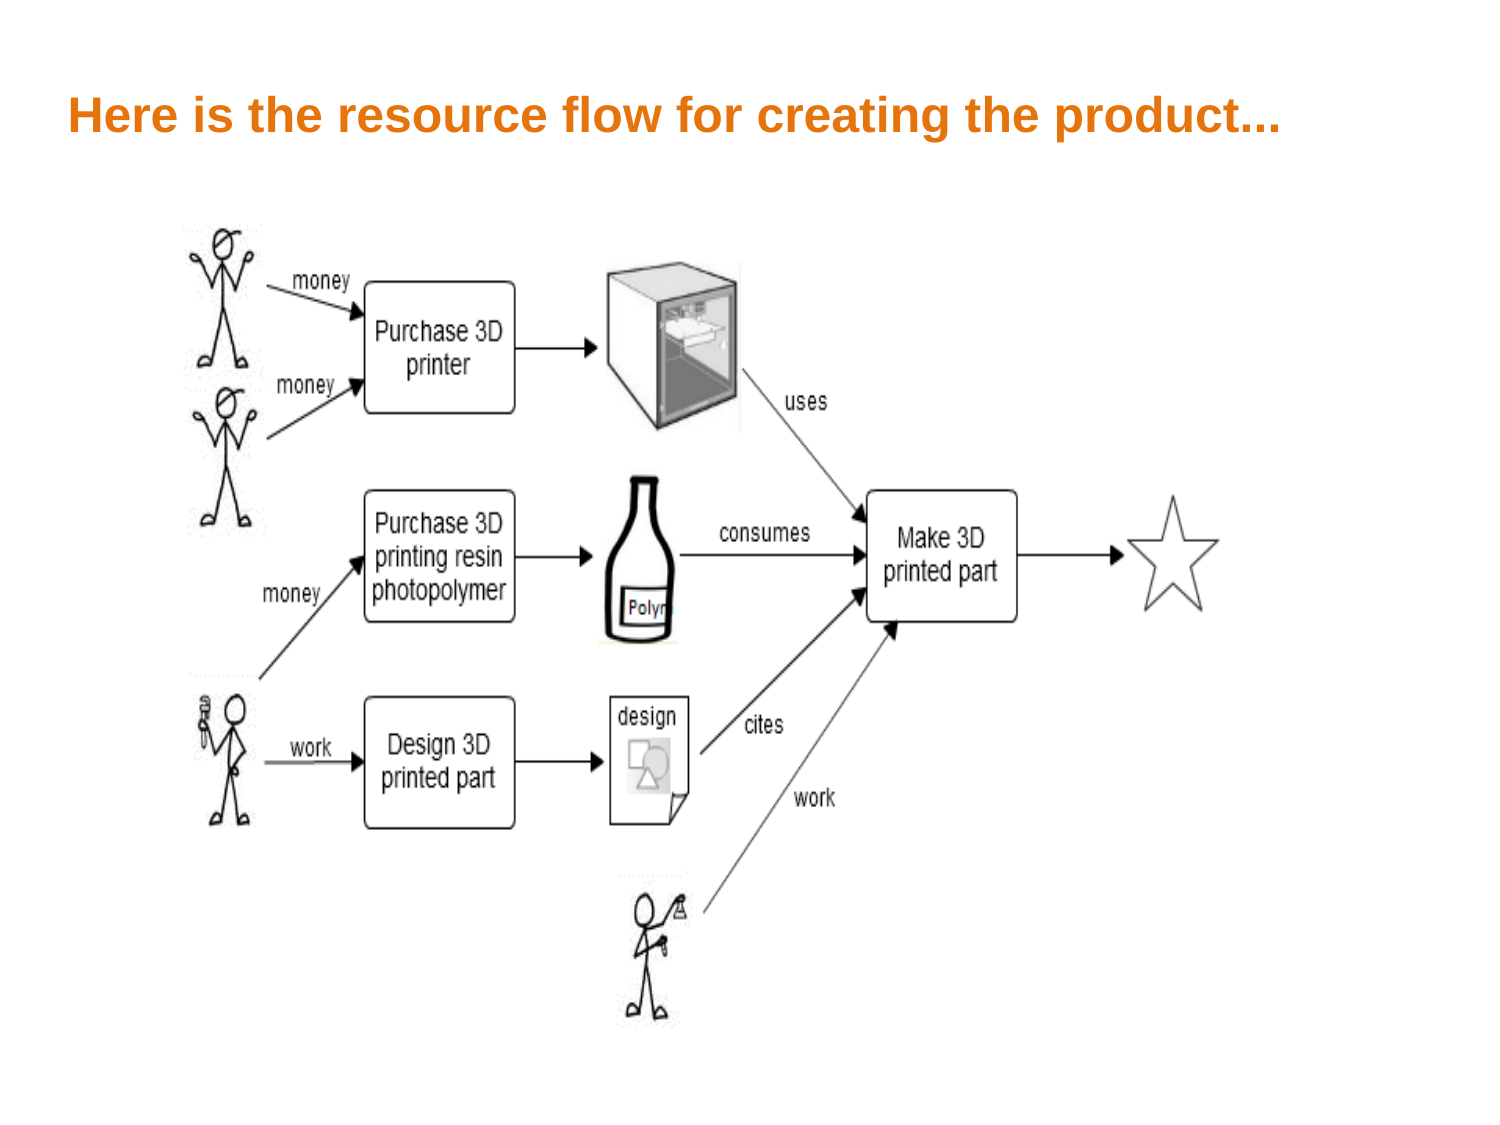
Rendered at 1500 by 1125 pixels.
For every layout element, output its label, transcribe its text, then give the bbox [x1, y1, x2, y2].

text_box Here is the resource flow for creating the product... [52, 55, 1420, 224]
picture [156, 204, 1259, 1049]
